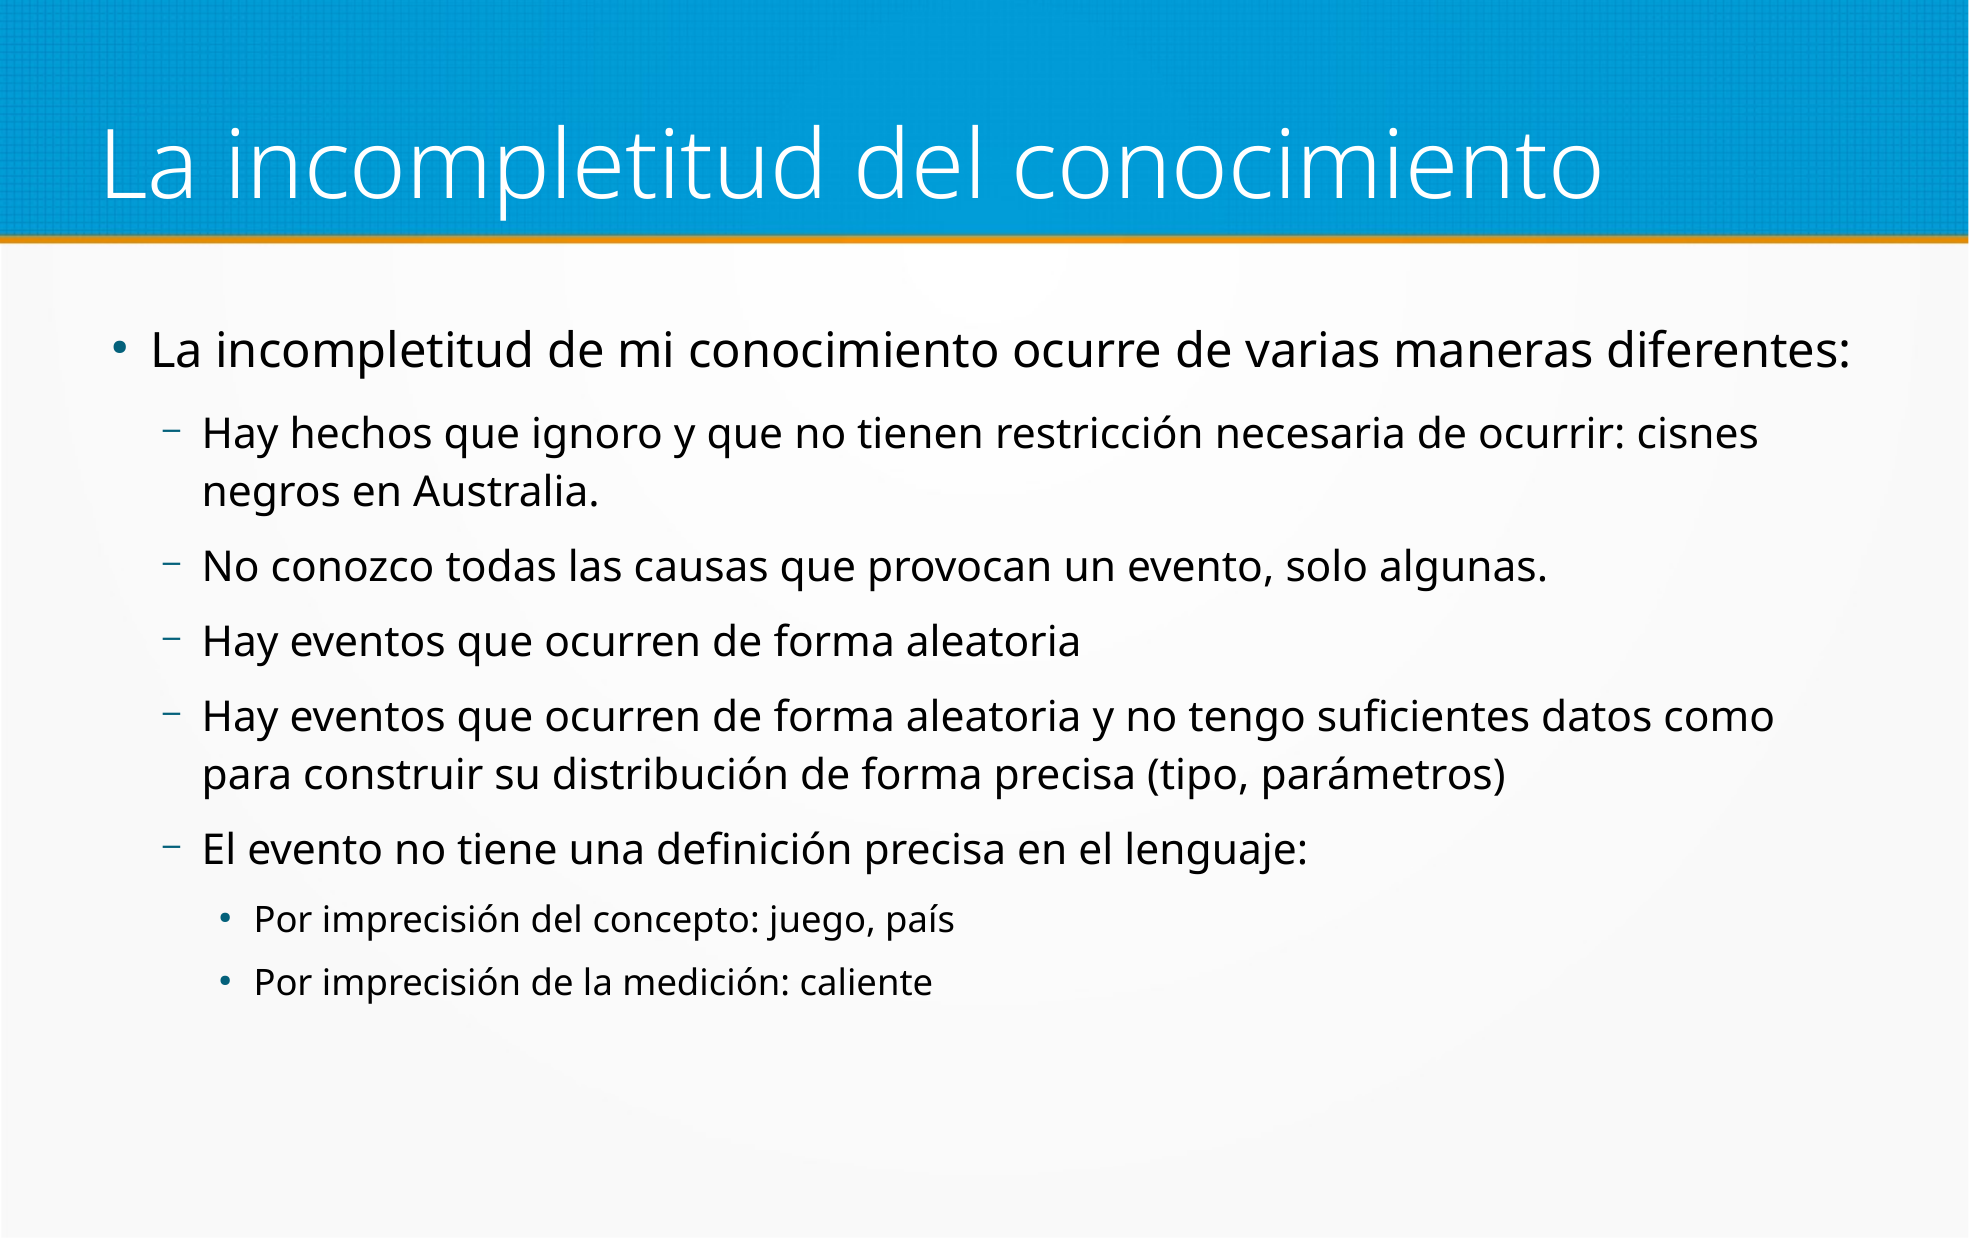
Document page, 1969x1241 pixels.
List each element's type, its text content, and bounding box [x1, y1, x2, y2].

title La incompletitud del conocimiento [98, 19, 1870, 227]
list La incompletitud de mi conocimiento ocurre de varias maneras diferentes: Hay hechos que ignoro y que no tienen restricción necesaria de ocurrir: cisnes negros en Australia. No conozco todas las causas que provocan un evento, solo algunas. Hay eventos que ocurren de forma aleatoria Hay eventos que ocurren de forma aleatoria y no tengo suficientes datos como para construir su distribución de forma precisa (tipo, parámetros) El evento no tiene una definición precisa en el lenguaje: Por imprecisión del concepto: juego, país Por imprecisión de la medición: caliente [98, 315, 1861, 1081]
picture [0, 233, 1969, 1241]
